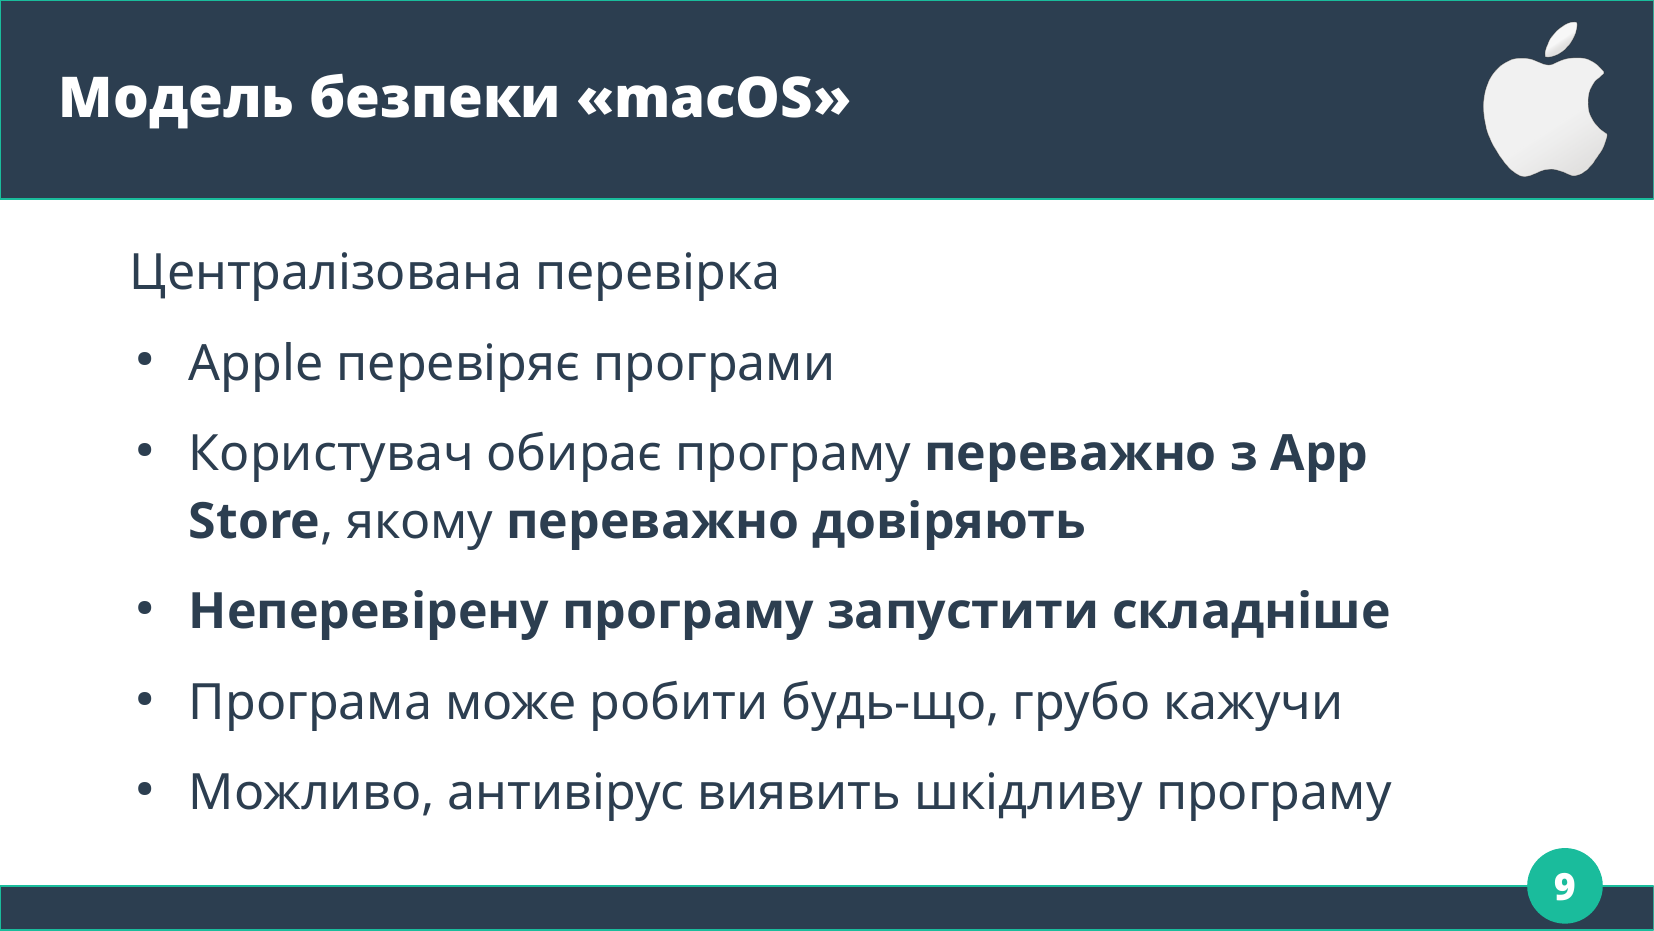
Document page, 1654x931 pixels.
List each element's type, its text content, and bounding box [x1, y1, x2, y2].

picture [1467, 20, 1625, 178]
list Централізована перевірка Apple перевіряє програми Користувач обирає програму переважно з App Store, якому переважно довіряють Неперевірену програму запустити складніше Програма може робити будь-що, грубо кажучи Можливо, антивірус виявить шкідливу програму [59, 236, 1477, 857]
title Модель безпеки «macOS» [59, 37, 1467, 156]
